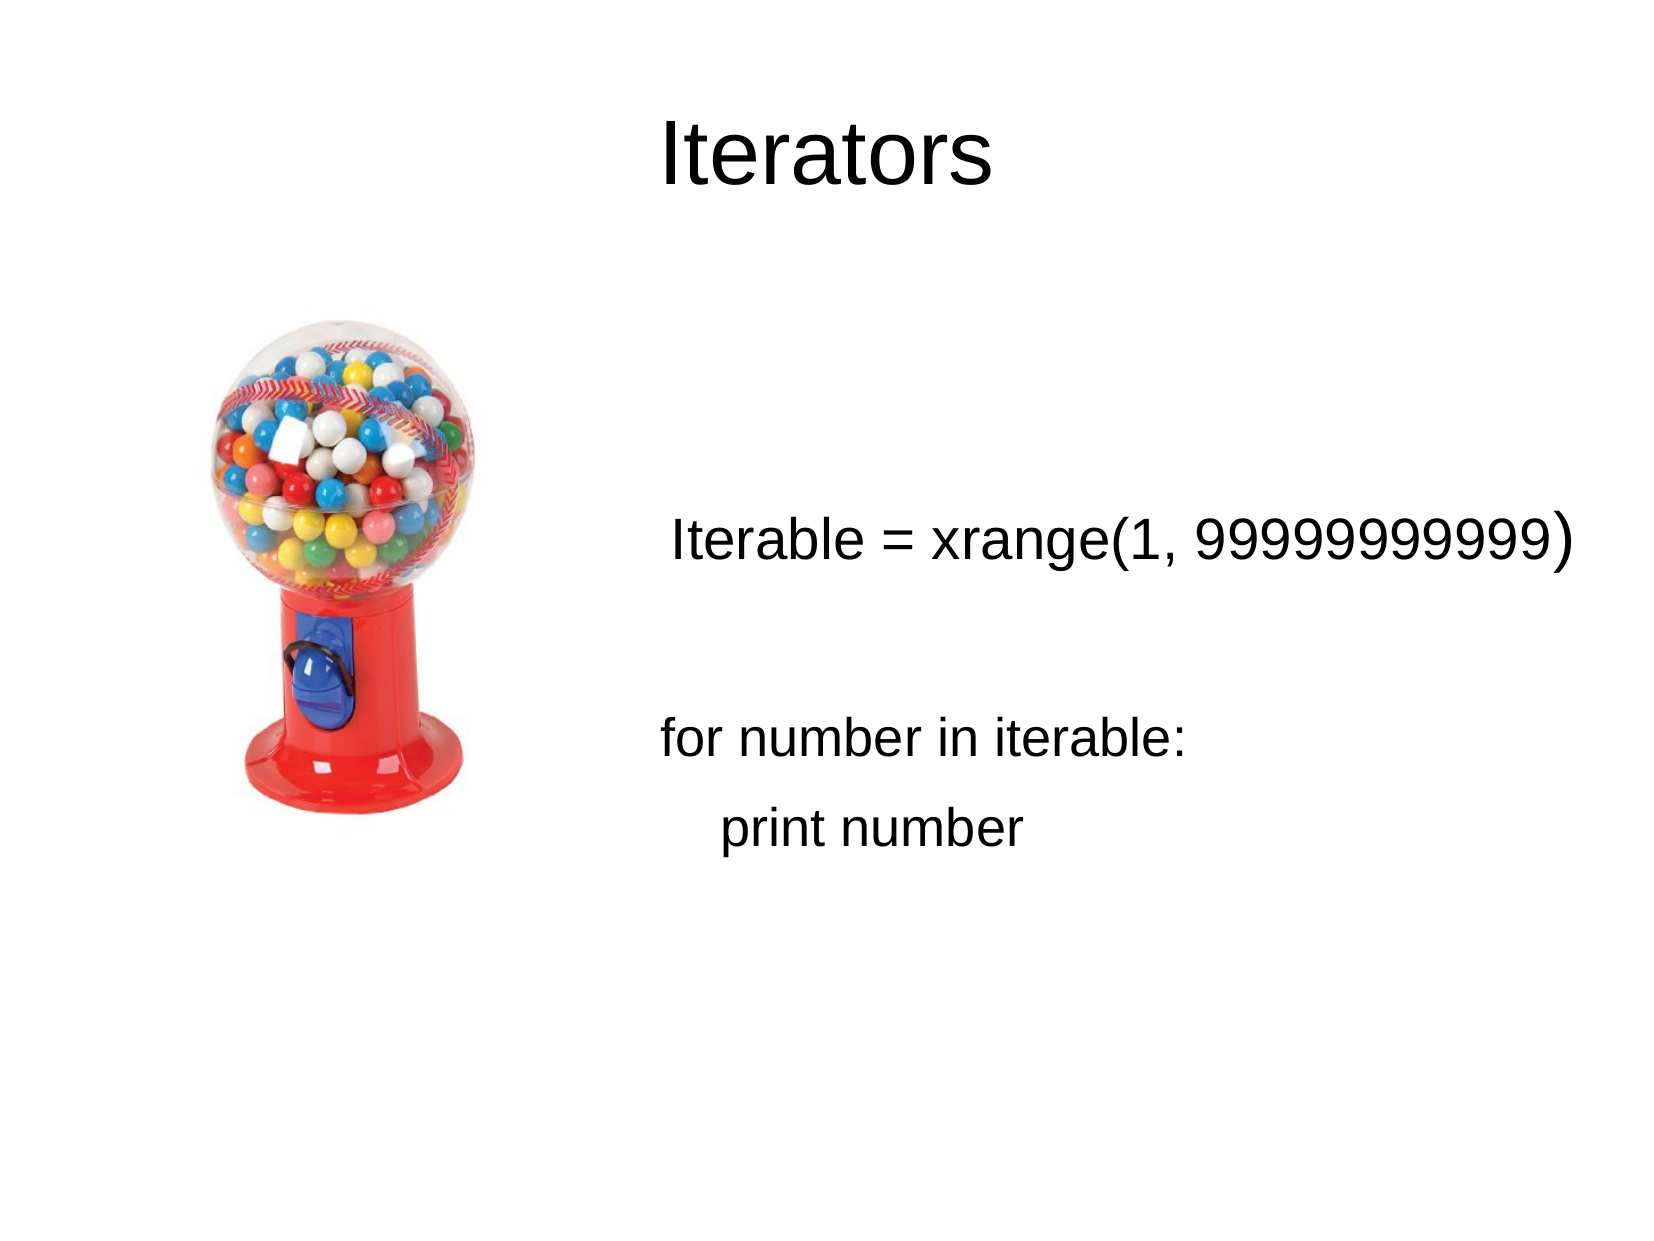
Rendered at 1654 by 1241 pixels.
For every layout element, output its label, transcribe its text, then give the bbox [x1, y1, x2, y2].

list Iterable = xrange(1, 99999999999) for number in iterable: print number [600, 290, 1591, 1010]
picture [86, 290, 600, 856]
title Iterators [82, 49, 1571, 257]
